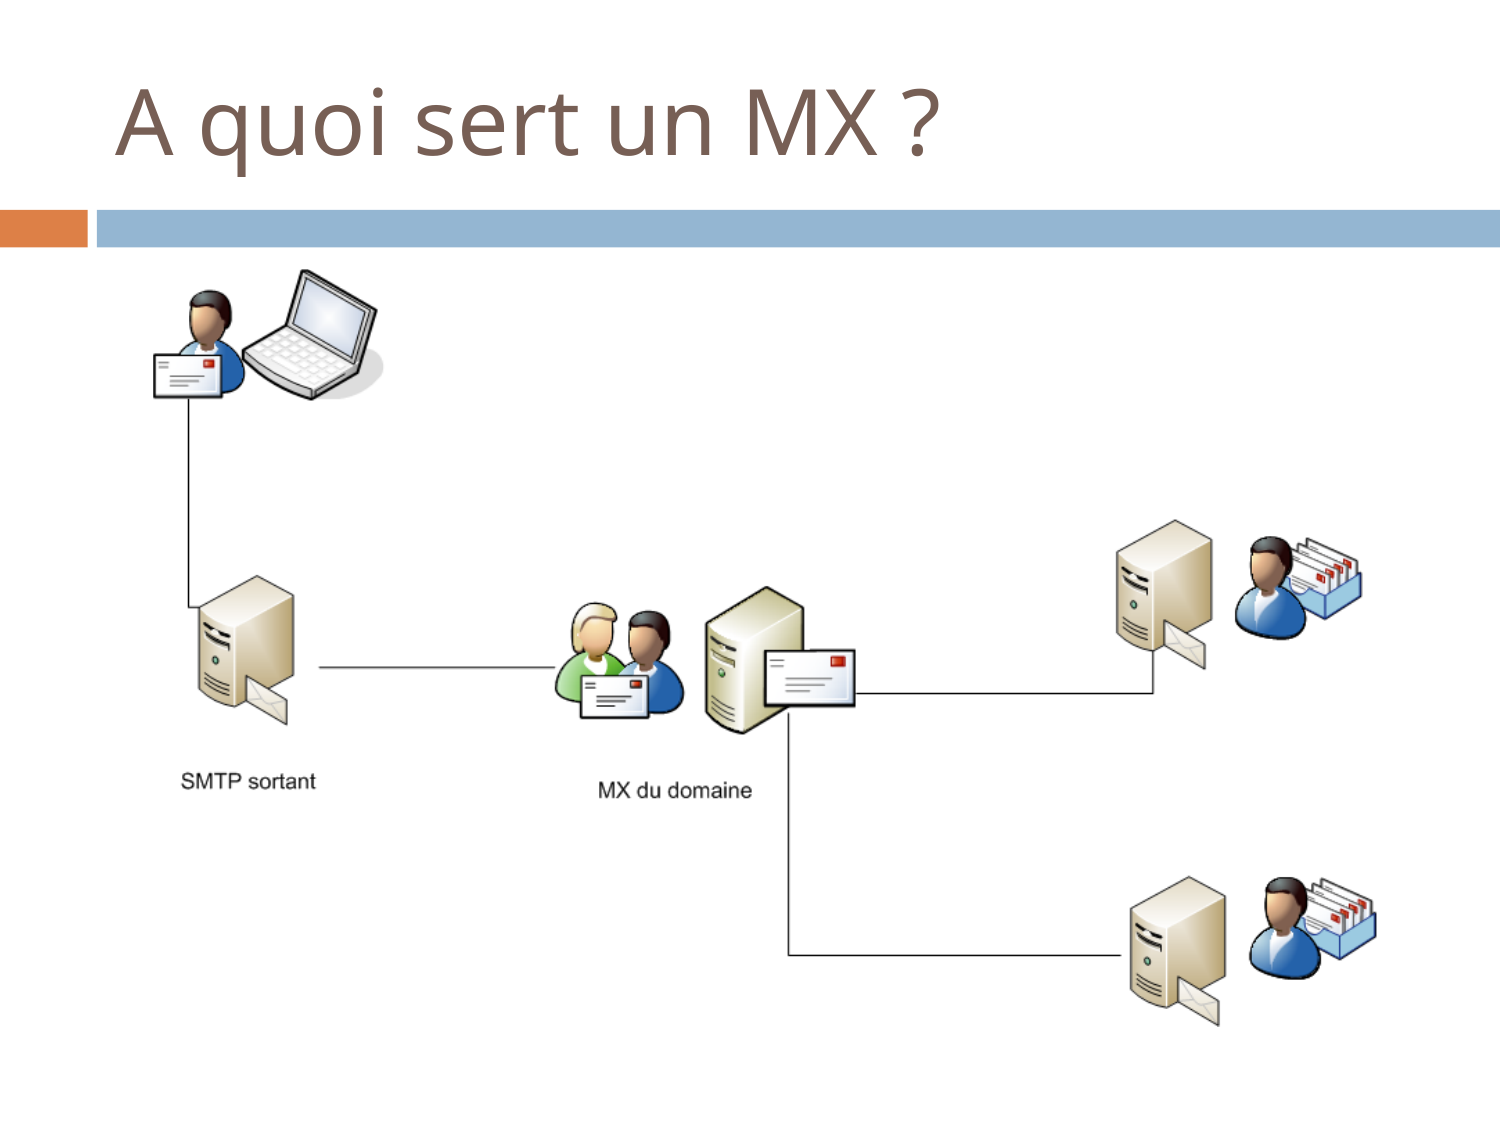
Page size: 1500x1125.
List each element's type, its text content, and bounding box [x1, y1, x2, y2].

title A quoi sert un MX ? [100, 37, 1438, 201]
picture [152, 269, 1378, 1027]
